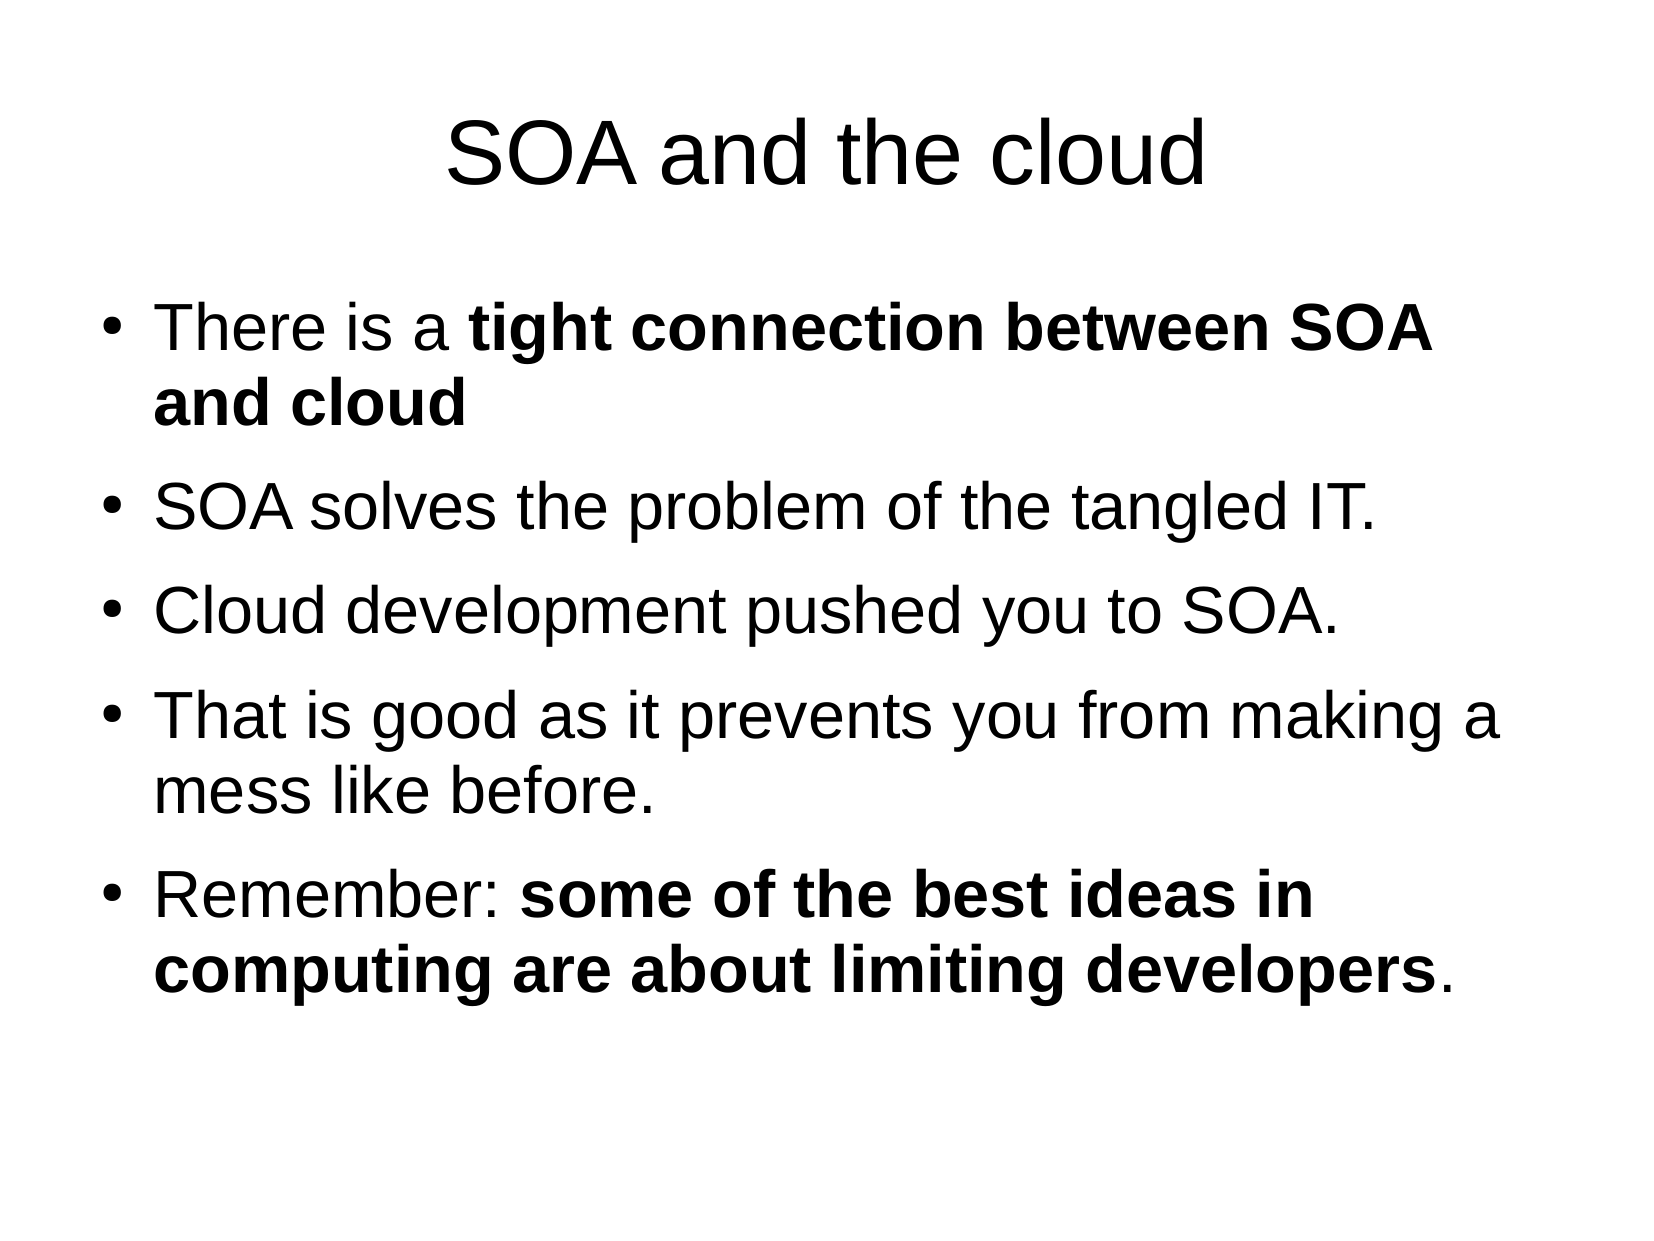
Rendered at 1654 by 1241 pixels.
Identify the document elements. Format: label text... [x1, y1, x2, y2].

title SOA and the cloud [82, 49, 1571, 257]
list There is a tight connection between SOA and cloud SOA solves the problem of the tangled IT. Cloud development pushed you to SOA. That is good as it prevents you from making a mess like before. Remember: some of the best ideas in computing are about limiting developers. [82, 290, 1538, 1010]
